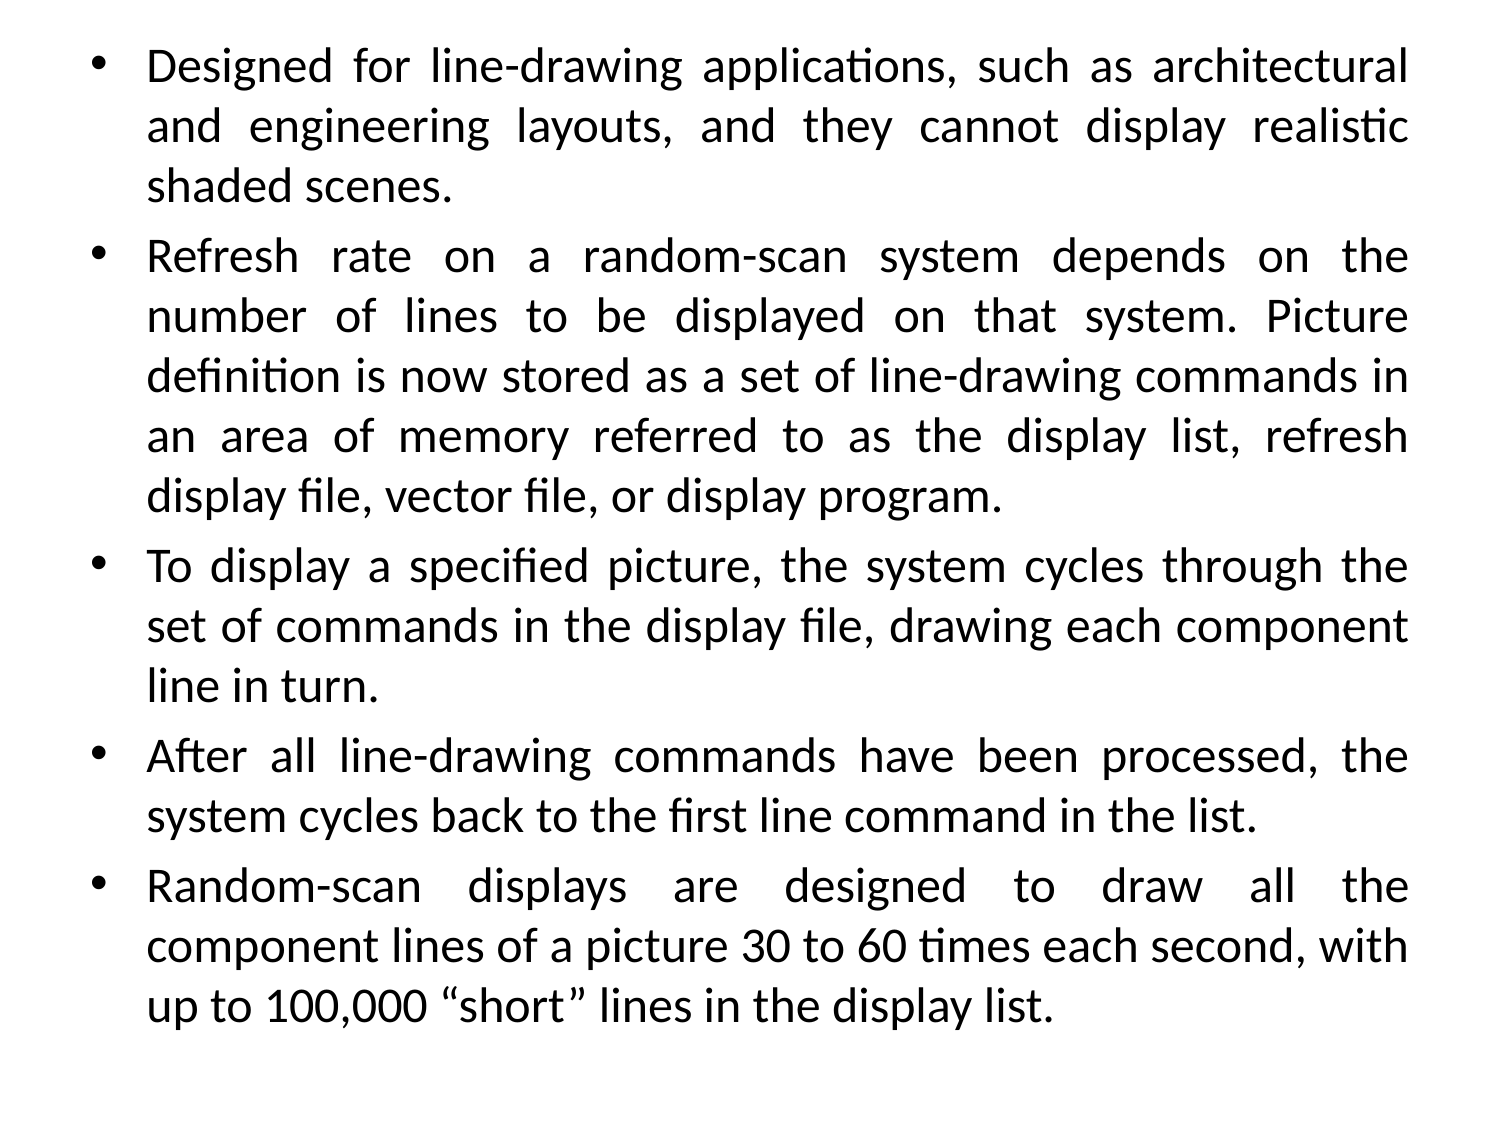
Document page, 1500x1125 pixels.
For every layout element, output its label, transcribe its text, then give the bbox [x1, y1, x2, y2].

list Designed for line-drawing applications, such as architectural and engineering layouts, and they cannot display realistic shaded scenes. Refresh rate on a random-scan system depends on the number of lines to be displayed on that system. Picture definition is now stored as a set of line-drawing commands in an area of memory referred to as the display list, refresh display file, vector file, or display program. To display a specified picture, the system cycles through the set of commands in the display file, drawing each component line in turn. After all line-drawing commands have been processed, the system cycles back to the first line command in the list. Random-scan displays are designed to draw all the component lines of a picture 30 to 60 times each second, with up to 100,000 “short” lines in the display list. [75, 24, 1425, 1050]
